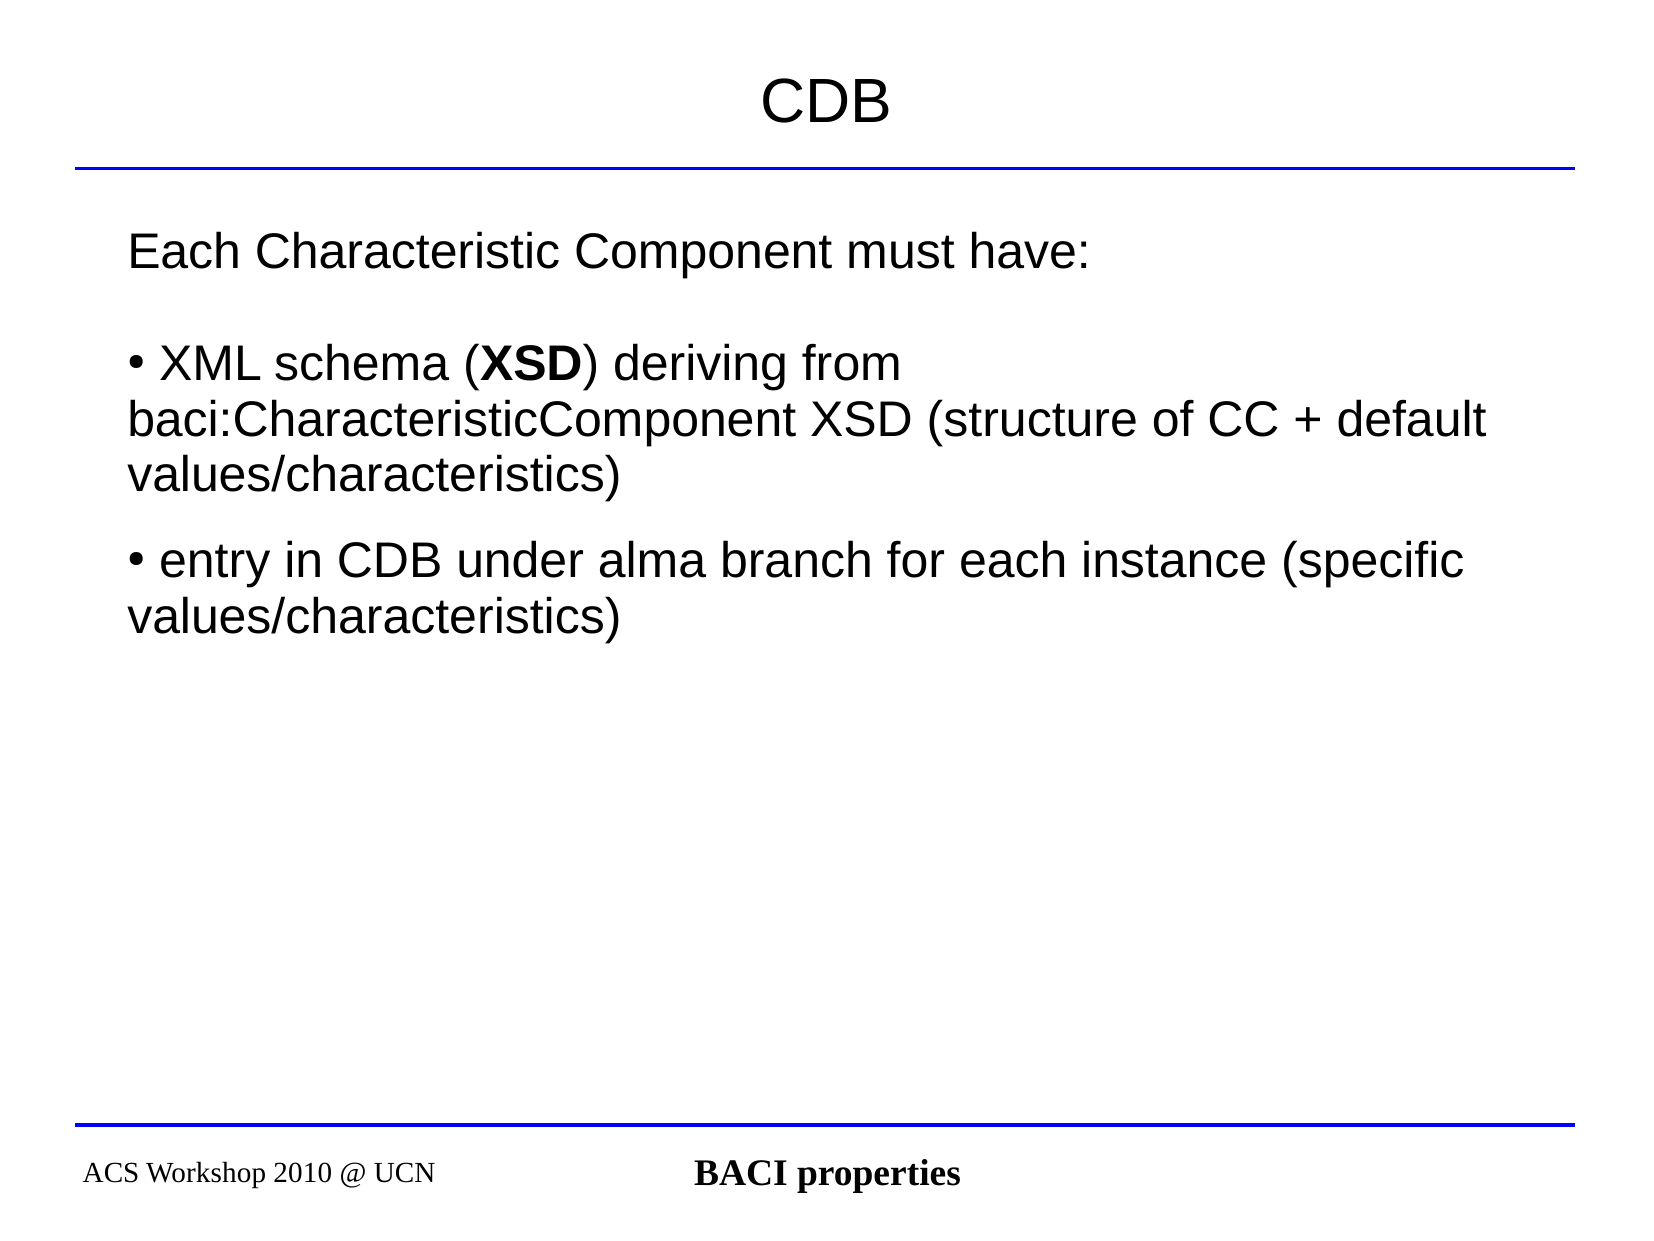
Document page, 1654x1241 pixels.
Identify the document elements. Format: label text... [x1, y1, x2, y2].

title CDB [82, 31, 1571, 170]
text_box Each Characteristic Component must have: XML schema (XSD) deriving from baci:CharacteristicComponent XSD (structure of CC + default values/characteristics) entry in CDB under alma branch for each instance (specific values/characteristics) [112, 216, 1576, 1088]
